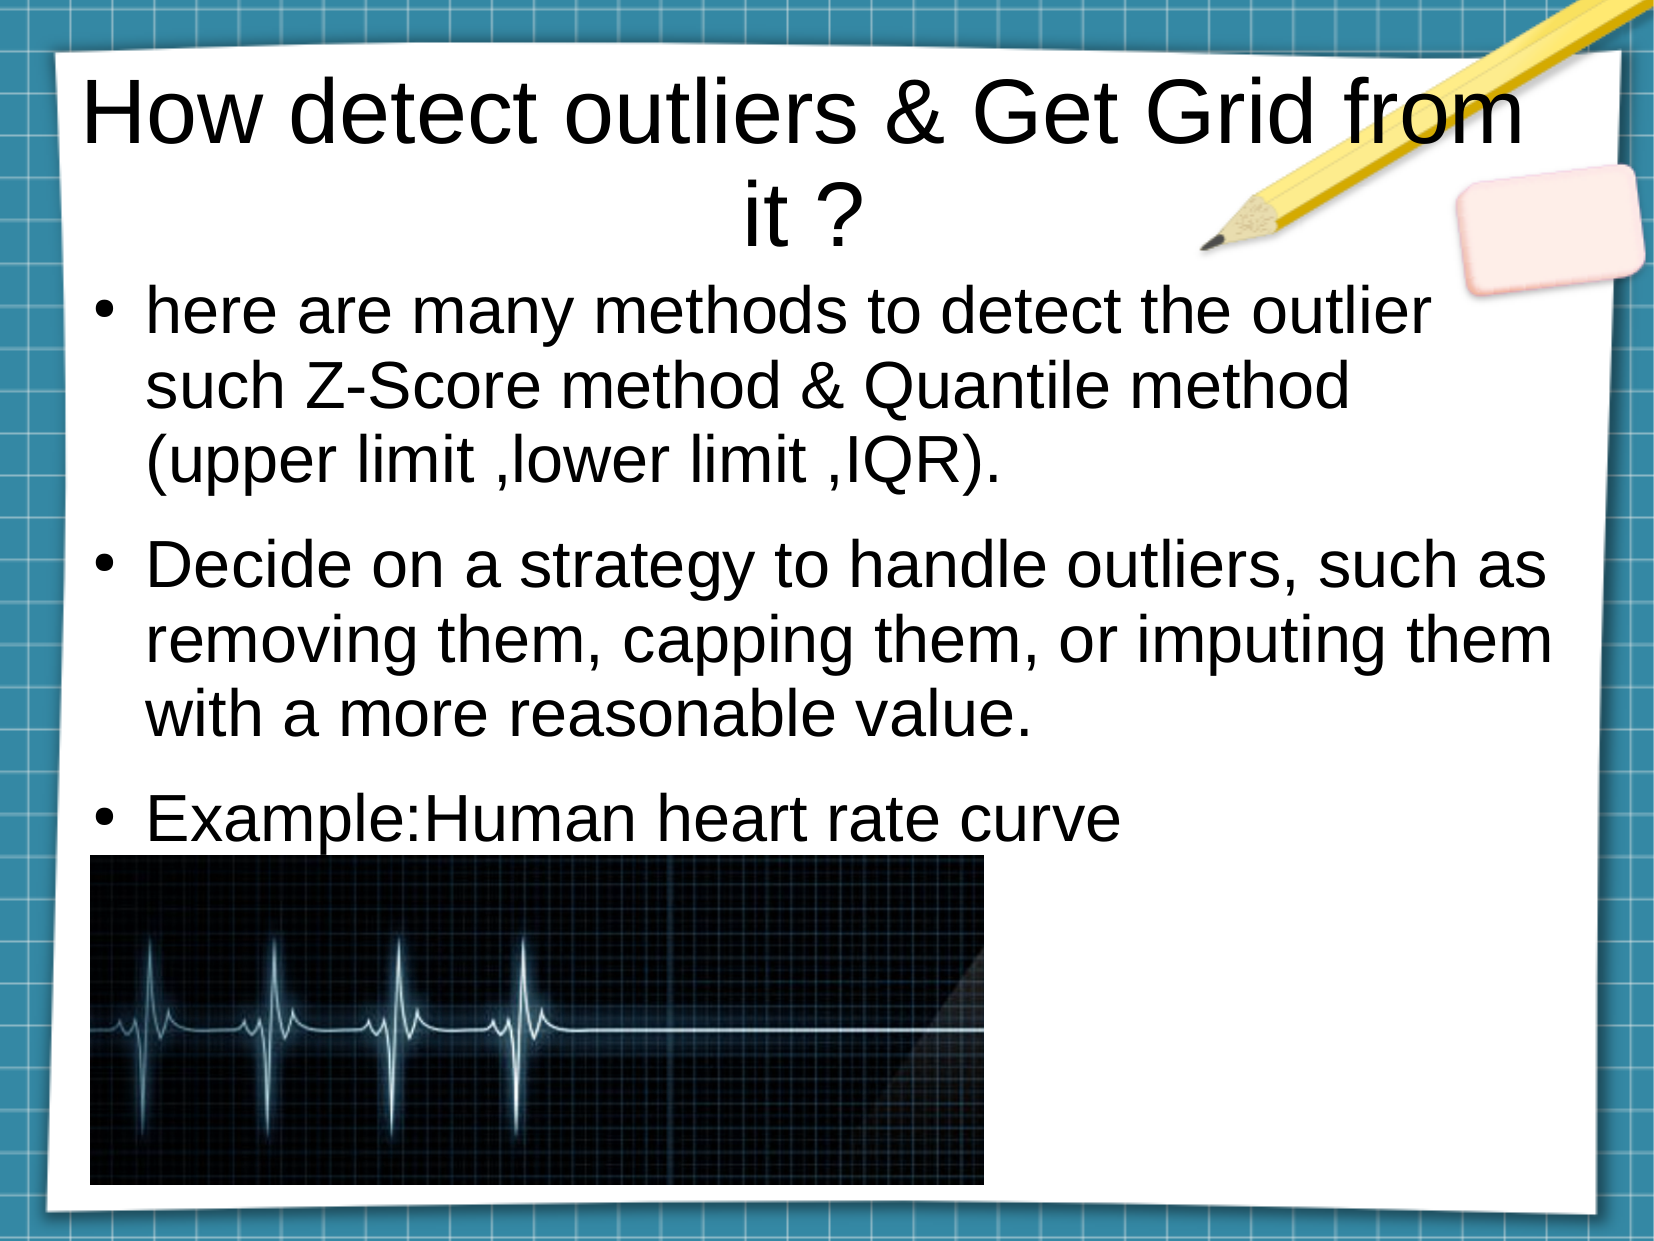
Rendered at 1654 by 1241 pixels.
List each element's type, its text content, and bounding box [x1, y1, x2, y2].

list here are many methods to detect the outlier such Z-Score method & Quantile method (upper limit ,lower limit ,IQR). Decide on a strategy to handle outliers, such as removing them, capping them, or imputing them with a more reasonable value. Example:Human heart rate curve [75, 272, 1564, 993]
title How detect outliers & Get Grid from it ? [60, 60, 1549, 268]
picture [0, 0, 1654, 1241]
